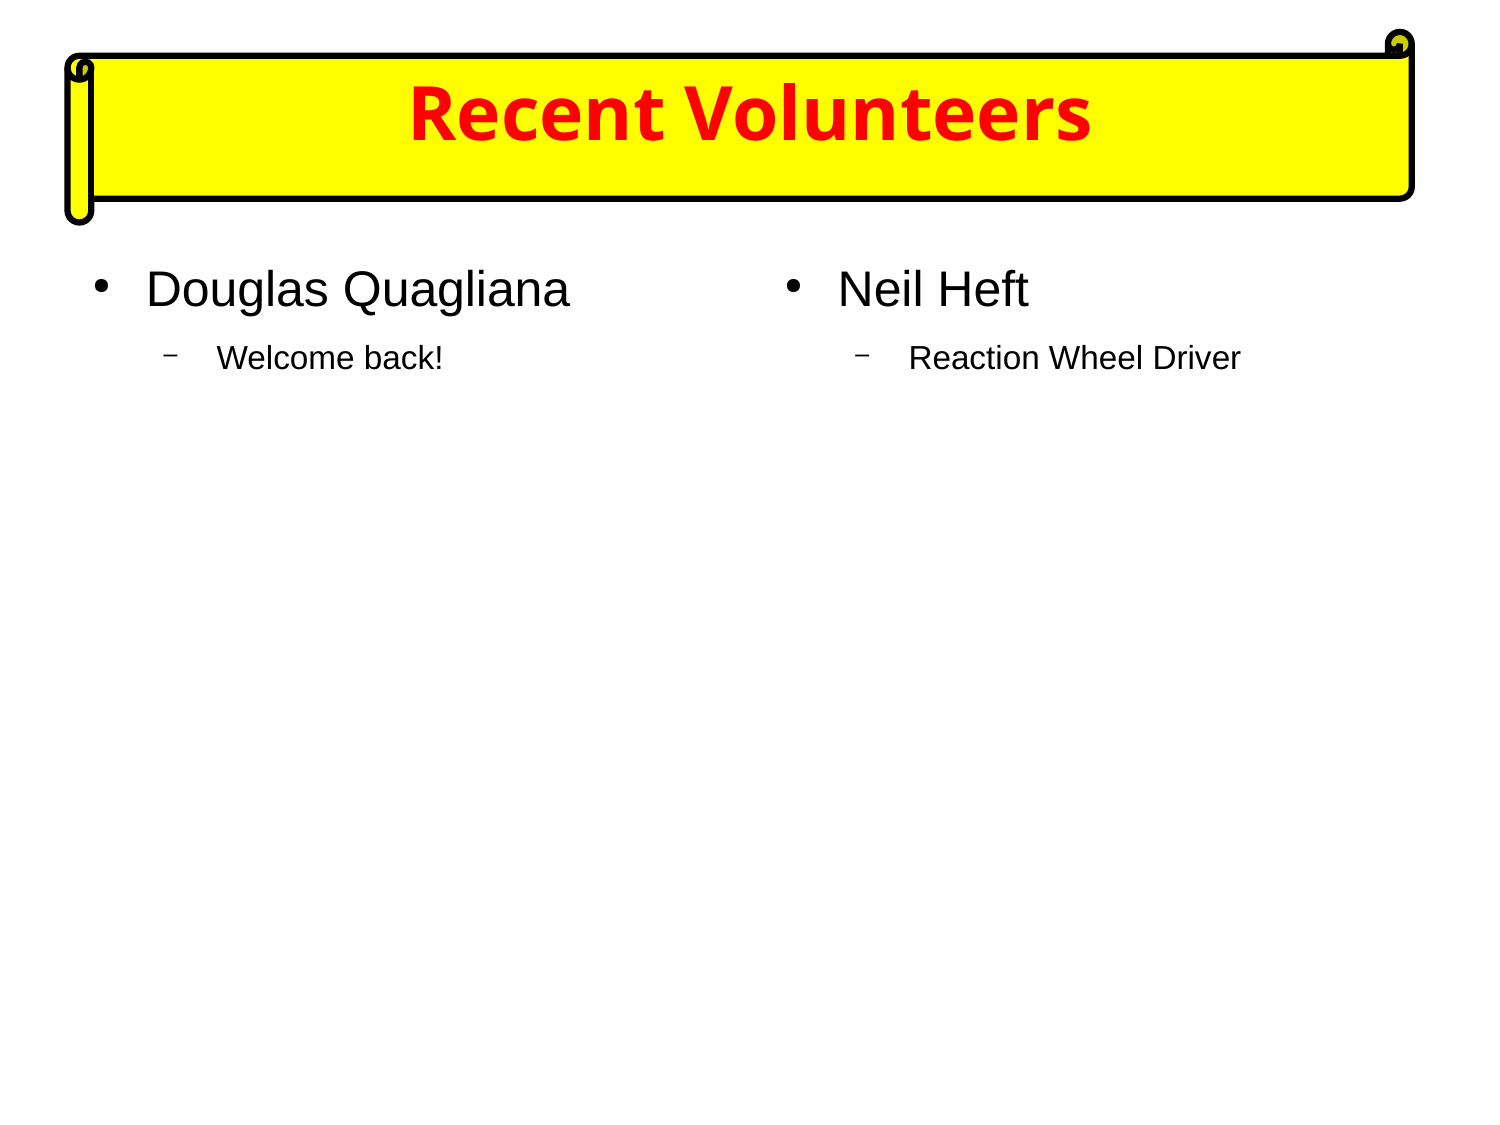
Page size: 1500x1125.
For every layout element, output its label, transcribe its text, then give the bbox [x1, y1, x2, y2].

text_box [67, 164, 1412, 223]
text_box Recent Volunteers [0, 58, 1500, 164]
list Neil Heft Reaction Wheel Driver [766, 263, 1426, 916]
text_box [72, 31, 1412, 58]
list Douglas Quagliana Welcome back! [75, 263, 734, 916]
